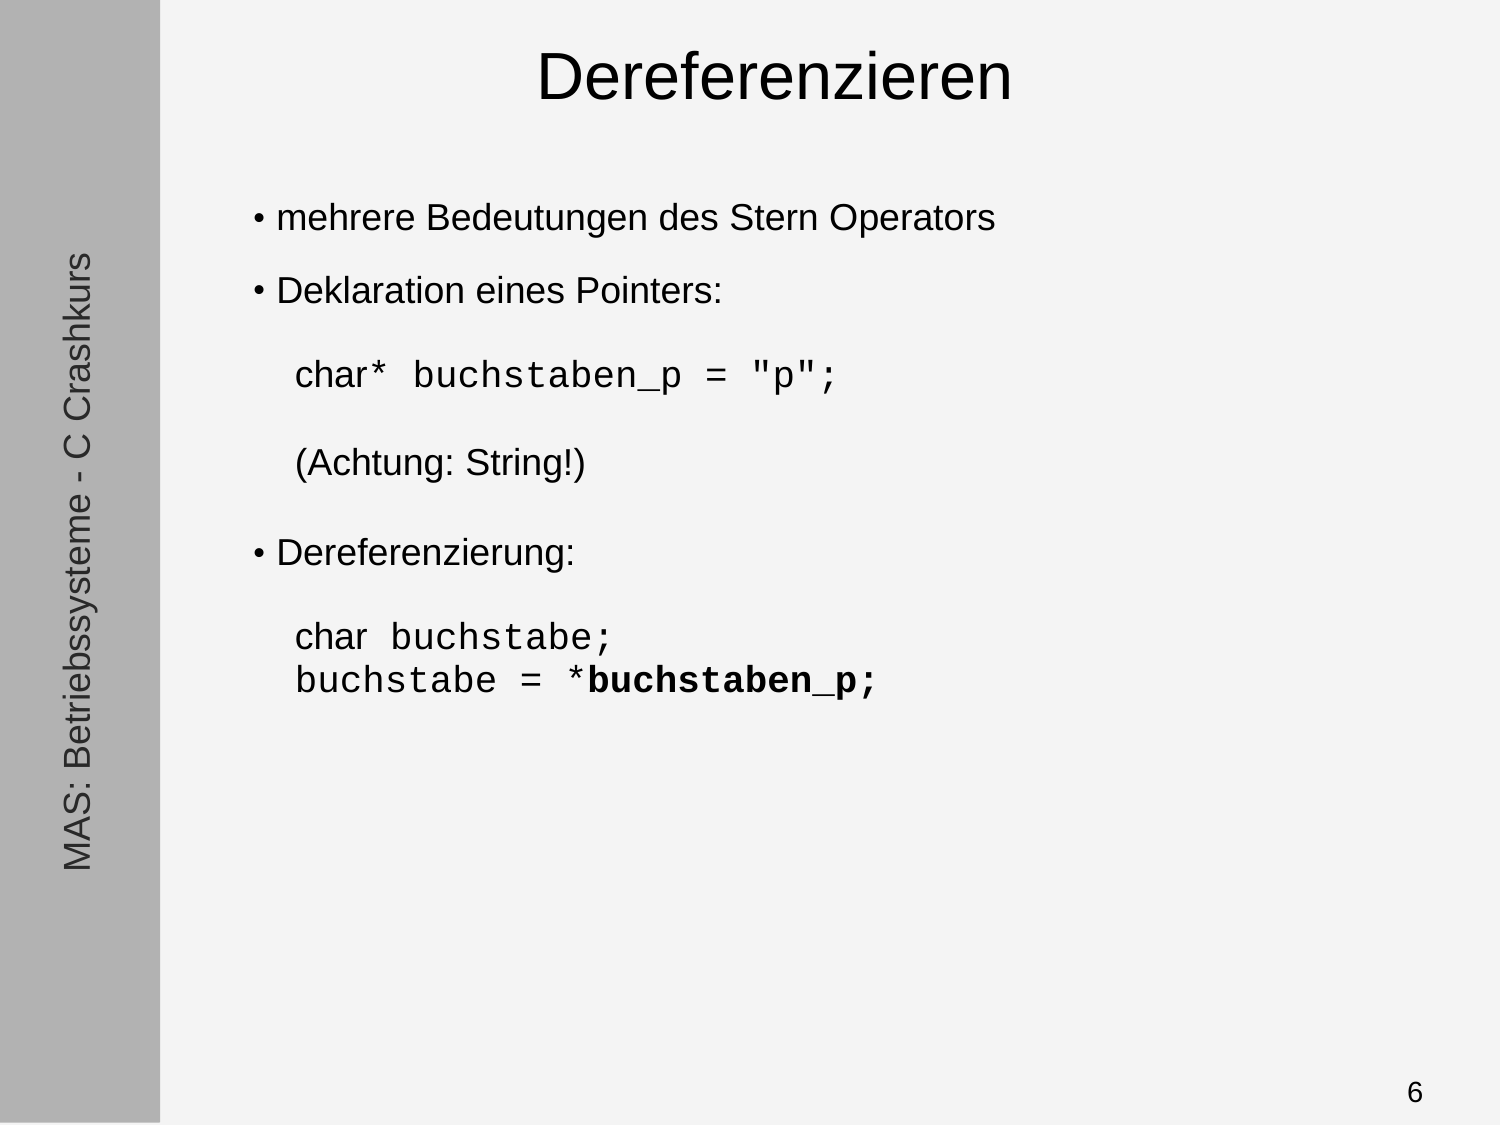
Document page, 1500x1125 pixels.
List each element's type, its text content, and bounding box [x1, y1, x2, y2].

text_box [0, 0, 160, 1122]
text_box 9 [1407, 1074, 1460, 1112]
text_box [212, 162, 1460, 325]
text_box mehrere Bedeutungen des Stern Operators Deklaration eines Pointers: char* buchstaben_p = "p"; (Achtung: String!) Dereferenzierung: char buchstabe; buchstabe = *buchstaben_p; [237, 187, 1447, 1125]
text_box MAS: Betriebssysteme - C Crashkurs [46, 1, 125, 1124]
text_box Dereferenzieren [521, 27, 1030, 122]
